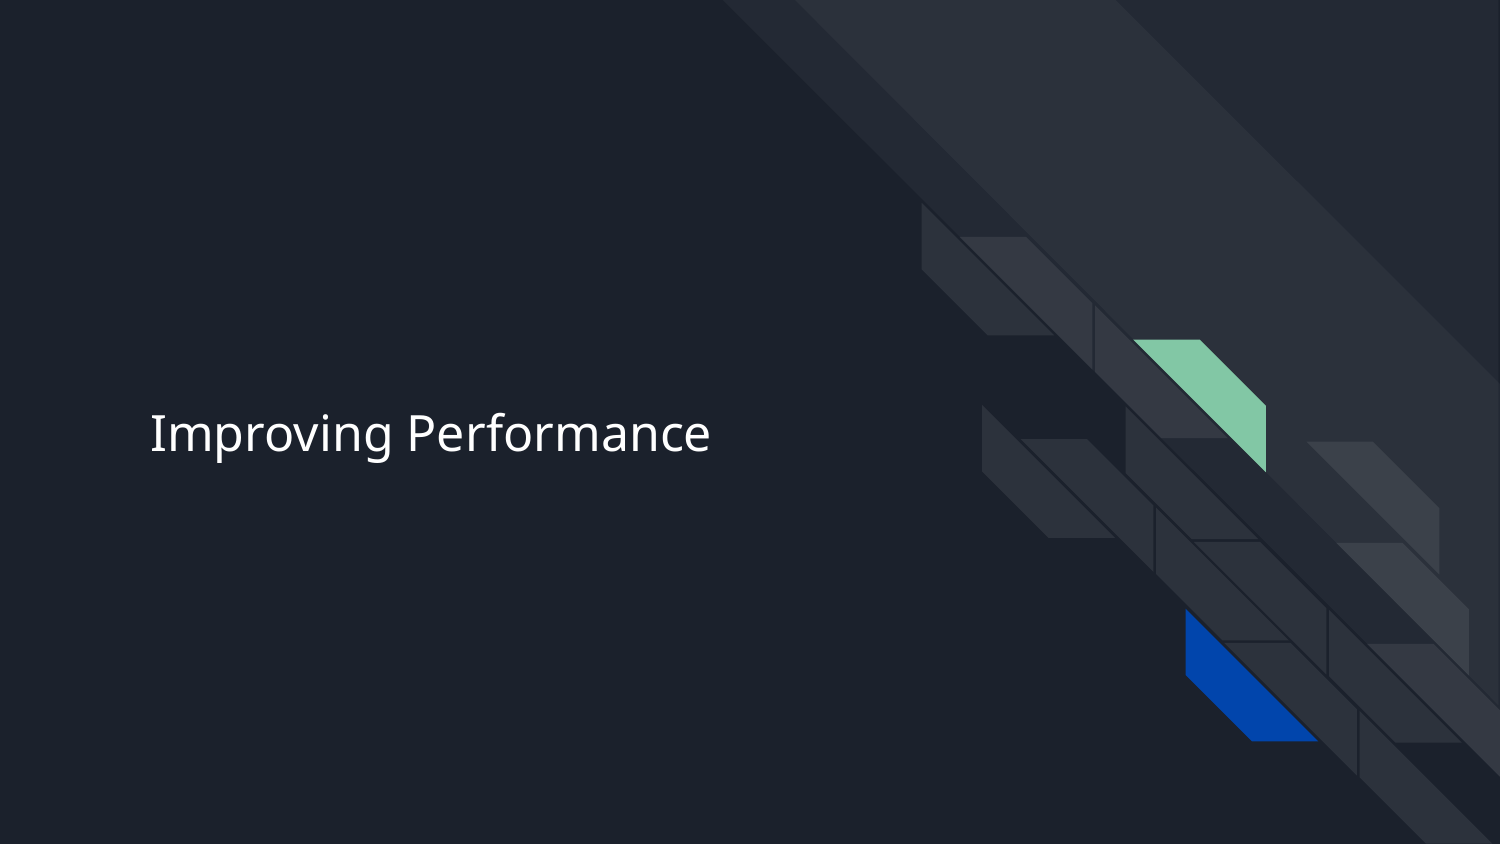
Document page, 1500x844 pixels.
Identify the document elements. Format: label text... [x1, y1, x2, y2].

title Improving Performance [135, 336, 888, 526]
